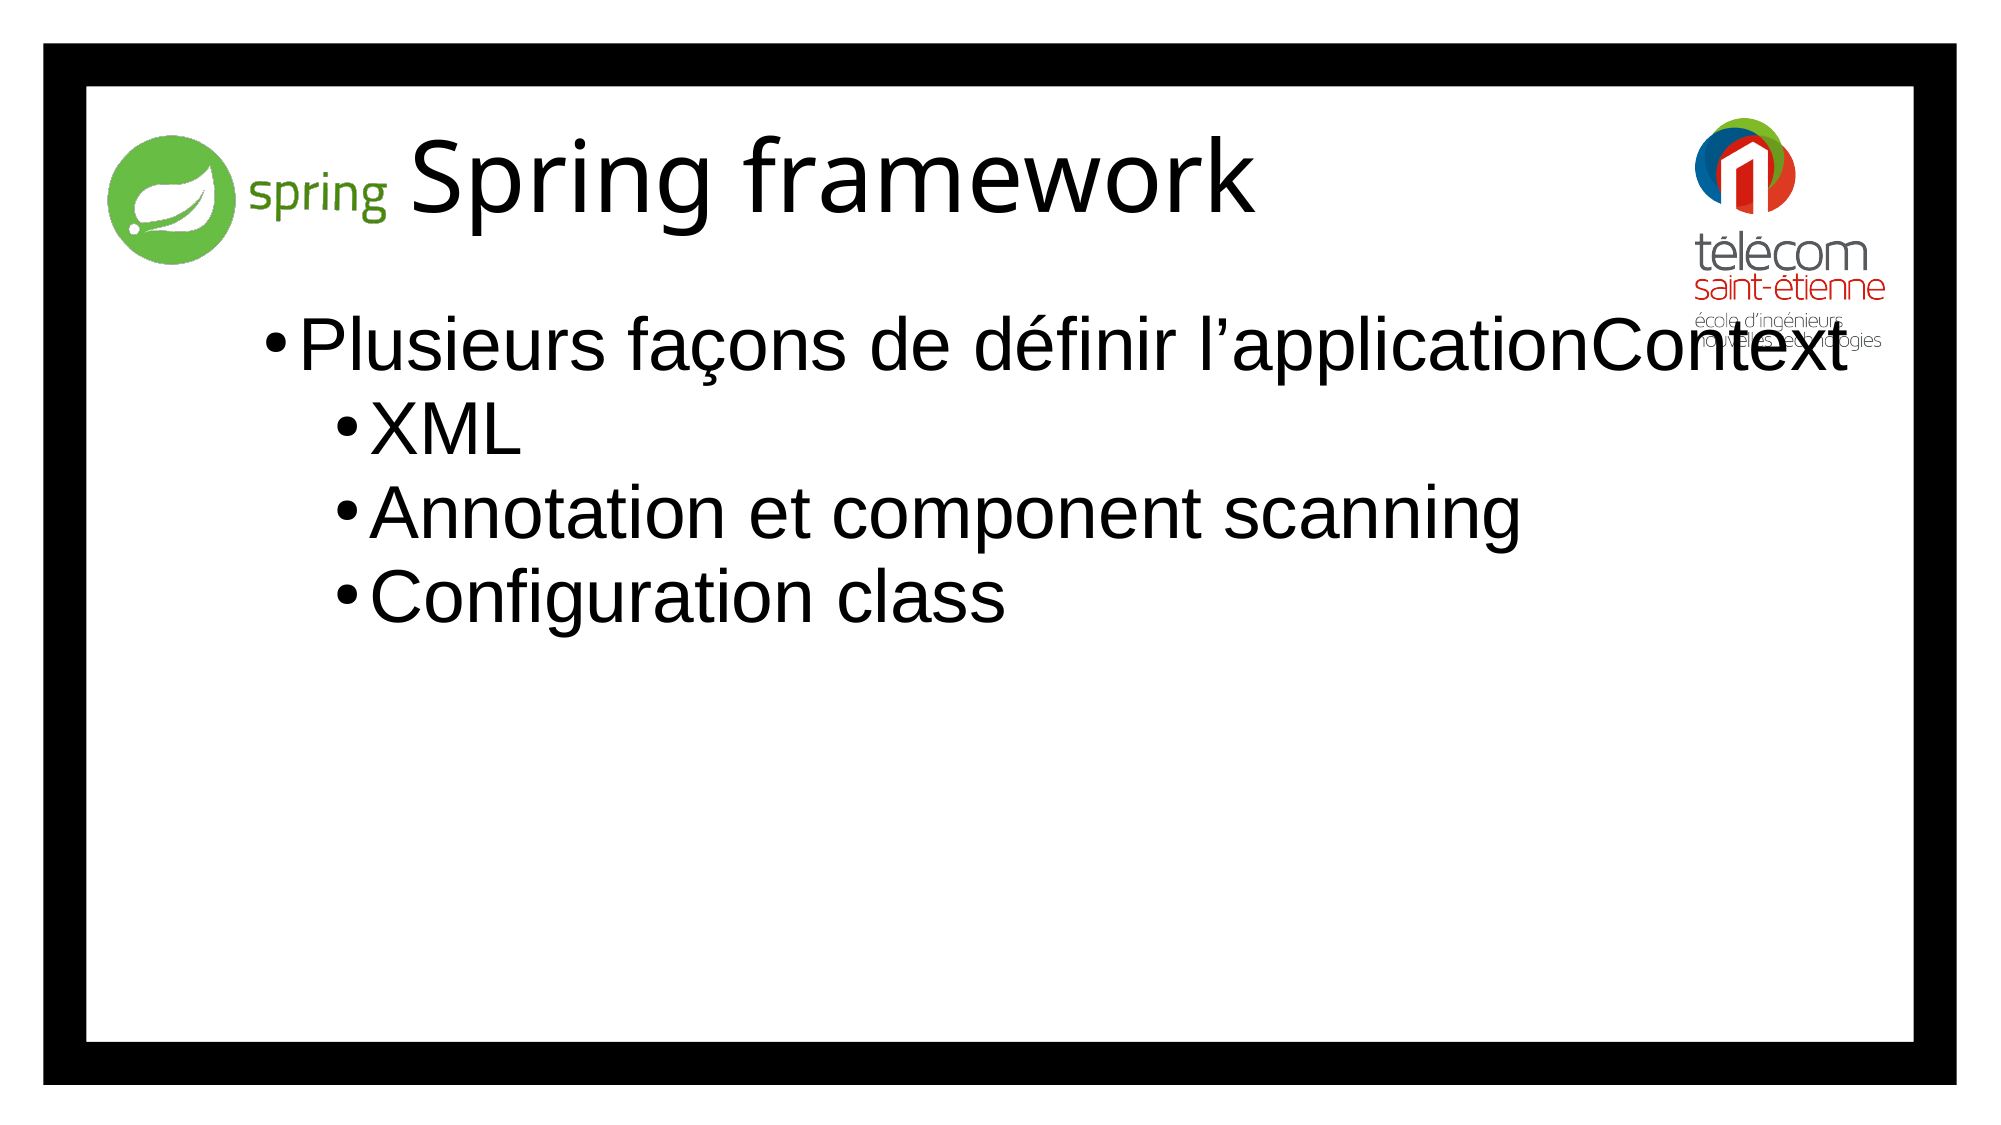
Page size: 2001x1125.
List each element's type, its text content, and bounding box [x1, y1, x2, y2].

text_box Plusieurs façons de définir l’applicationContext XML Annotation et component scanning Configuration class [248, 295, 1878, 1028]
picture [1695, 118, 1885, 351]
title Spring framework [389, 105, 1869, 272]
picture [106, 129, 390, 272]
